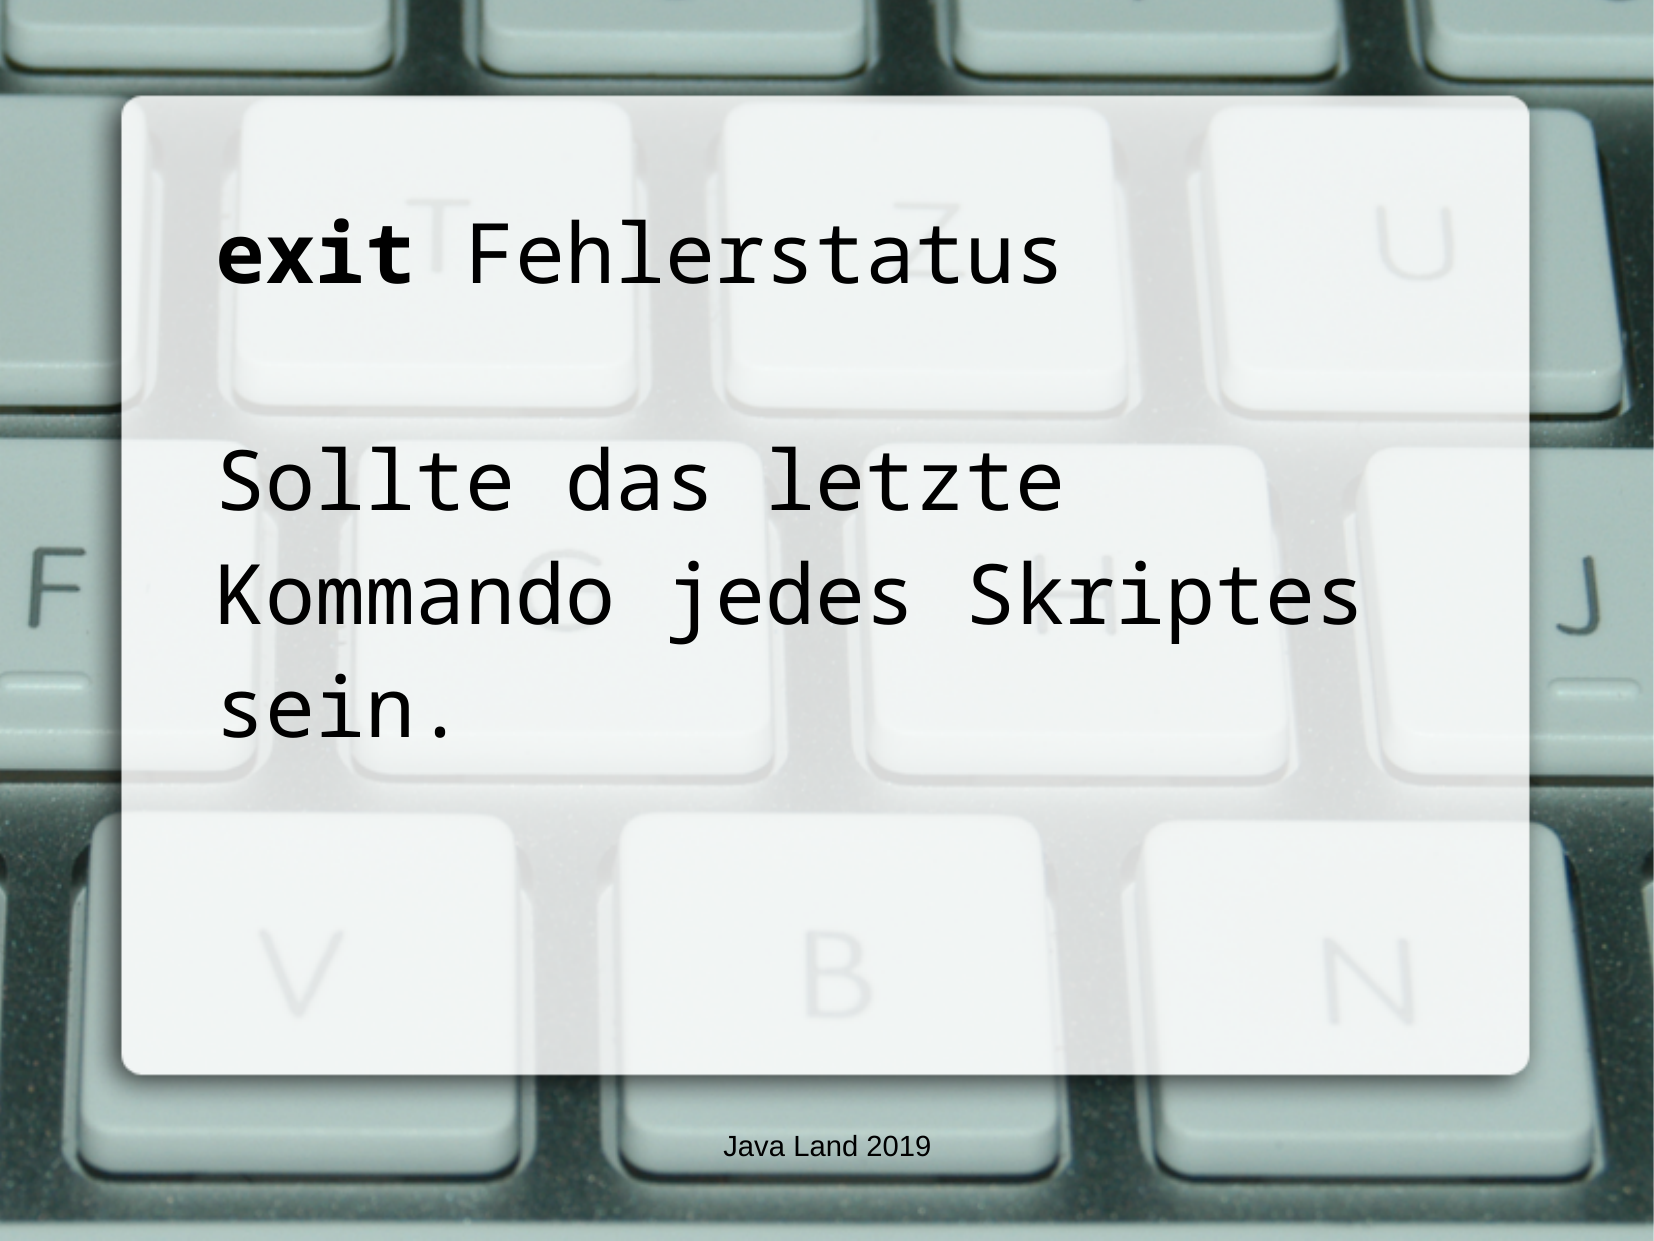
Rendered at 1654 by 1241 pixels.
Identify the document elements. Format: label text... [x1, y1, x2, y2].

text_box exit Fehlerstatus Sollte das letzte Kommando jedes Skriptes sein. [215, 194, 1426, 974]
title [280, 170, 1436, 934]
picture [0, 0, 1654, 1241]
